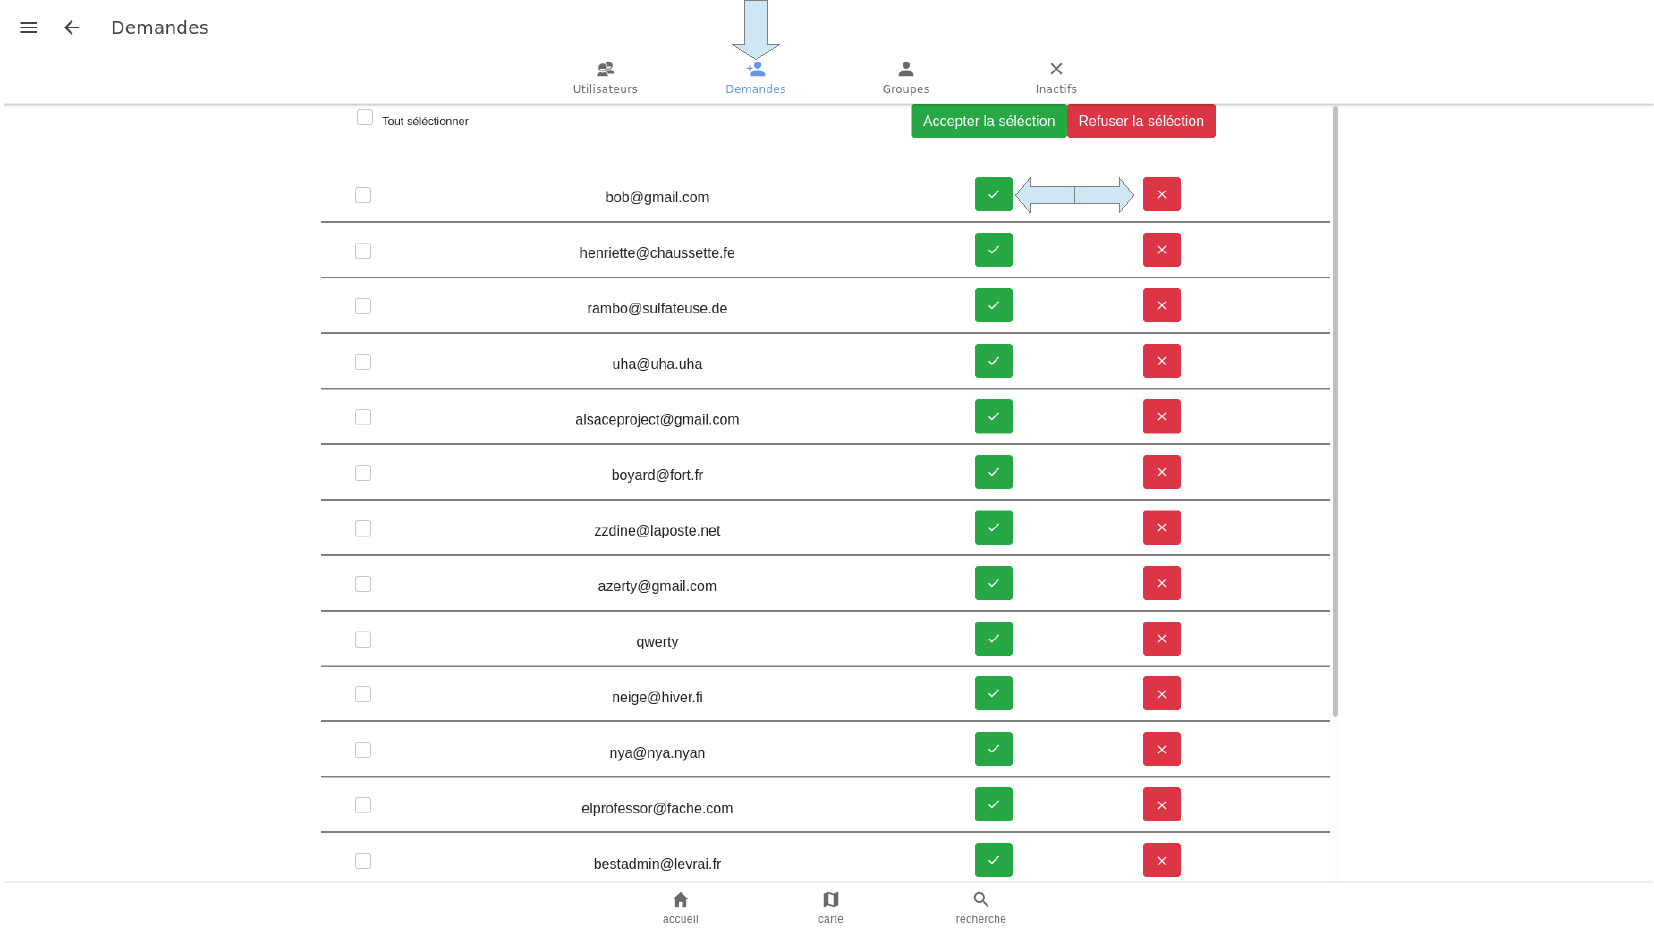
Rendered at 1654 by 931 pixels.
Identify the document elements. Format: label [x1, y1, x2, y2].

text_box [1015, 177, 1134, 213]
picture [4, 2, 1654, 931]
text_box [732, 0, 780, 60]
